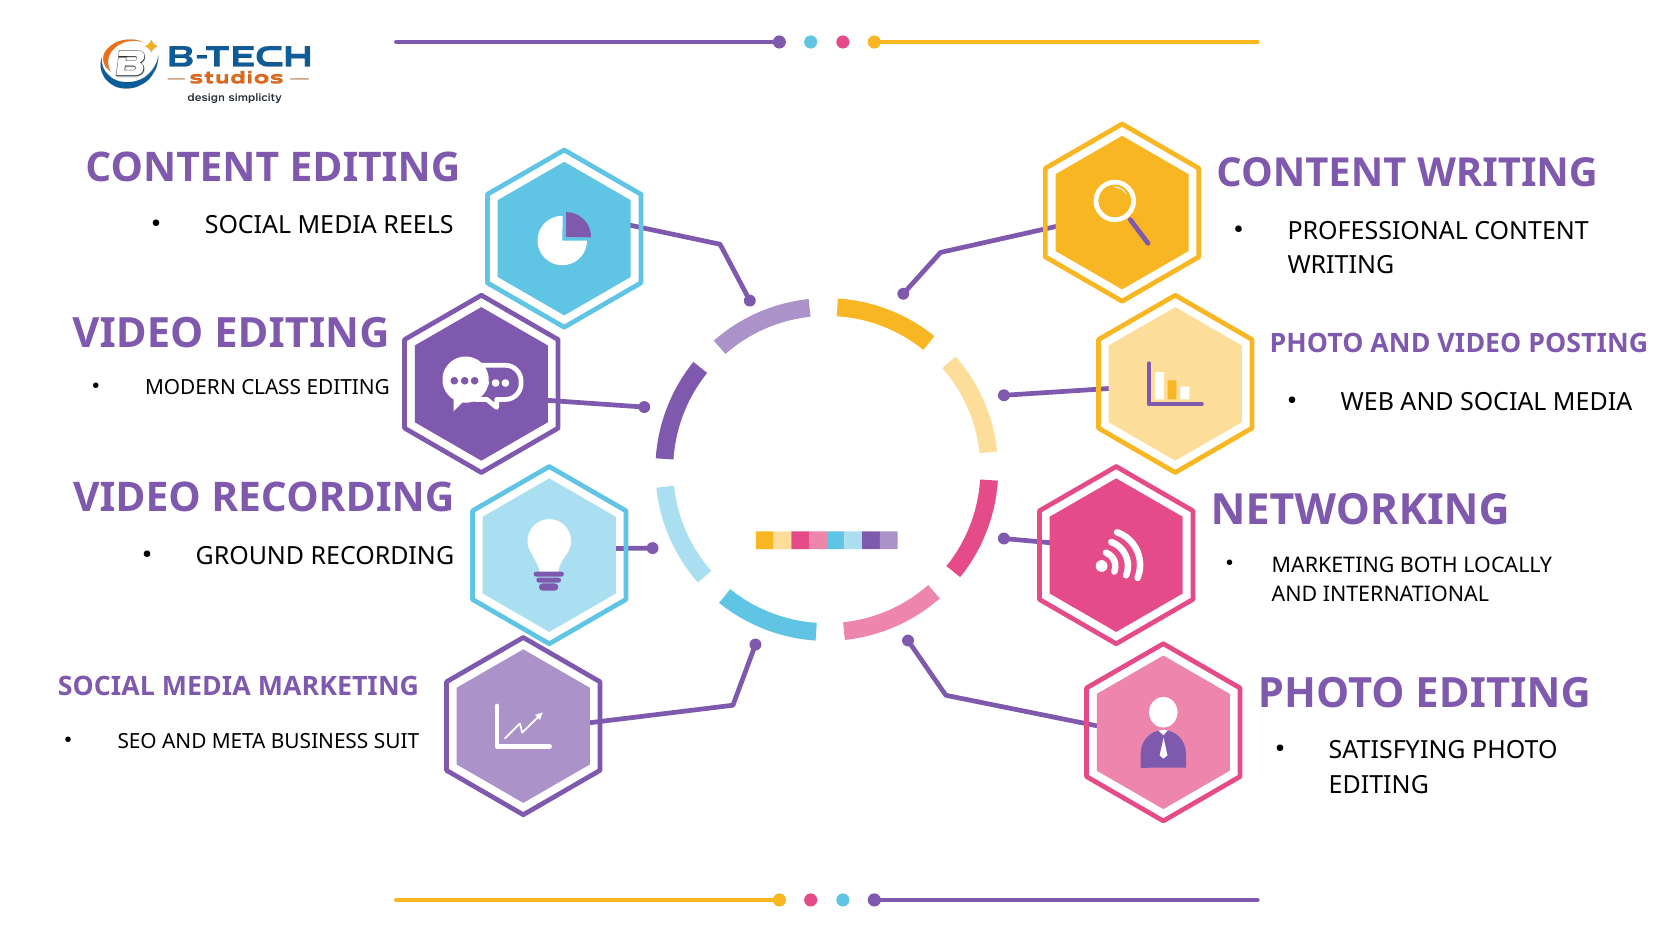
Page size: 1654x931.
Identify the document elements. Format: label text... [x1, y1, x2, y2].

list SATISFYING PHOTO EDITING [1257, 732, 1642, 810]
text_box [456, 649, 590, 803]
text_box [1055, 135, 1189, 290]
list GROUND RECORDING [70, 537, 455, 615]
text_box [497, 161, 631, 316]
list MARKETING BOTH LOCALLY AND INTERNATIONAL [1210, 549, 1595, 626]
subtitle SOCIAL MEDIA MARKETING [35, 655, 420, 715]
subtitle VIDEO RECORDING [70, 466, 455, 526]
text_box [1108, 307, 1242, 461]
subtitle CONTENT WRITING [1216, 141, 1601, 201]
list MODERN CLASS EDITING [5, 372, 390, 449]
list WEB AND SOCIAL MEDIA [1269, 383, 1654, 461]
subtitle PHOTO AND VIDEO POSTING [1269, 312, 1654, 373]
text_box [414, 307, 548, 461]
list SEO AND META BUSINESS SUIT [35, 726, 420, 804]
text_box [655, 298, 998, 641]
text_box [1096, 655, 1230, 810]
list SOCIAL MEDIA REELS [76, 206, 461, 284]
text_box [1049, 478, 1183, 632]
subtitle VIDEO EDITING [5, 301, 390, 361]
list PROFESSIONAL CONTENT WRITING [1216, 212, 1601, 290]
text_box [482, 478, 616, 632]
subtitle PHOTO EDITING [1257, 661, 1642, 721]
picture [21, 0, 413, 207]
subtitle NETWORKING [1210, 478, 1595, 538]
subtitle CONTENT EDITING [413, 135, 461, 195]
